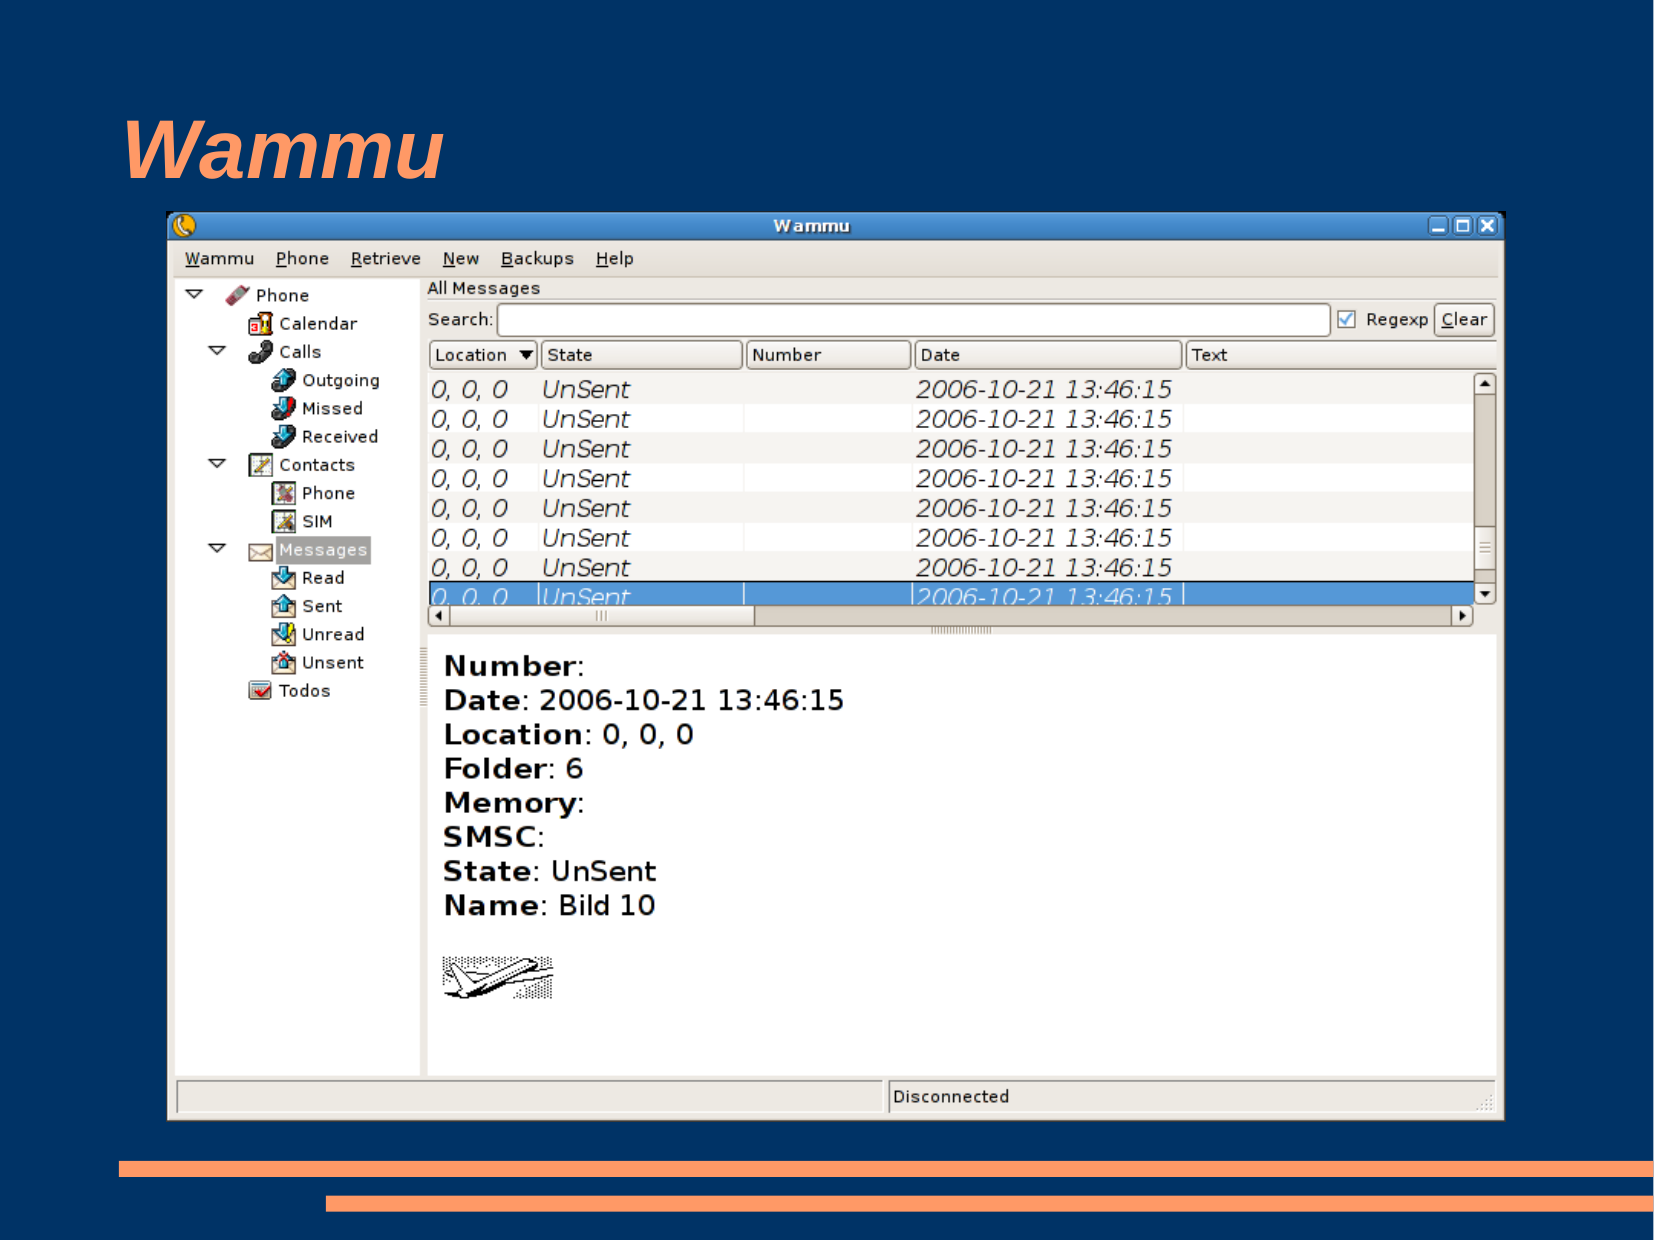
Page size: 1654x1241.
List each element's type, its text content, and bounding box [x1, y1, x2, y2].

title Wammu [121, 46, 1534, 254]
picture [166, 211, 1506, 1123]
